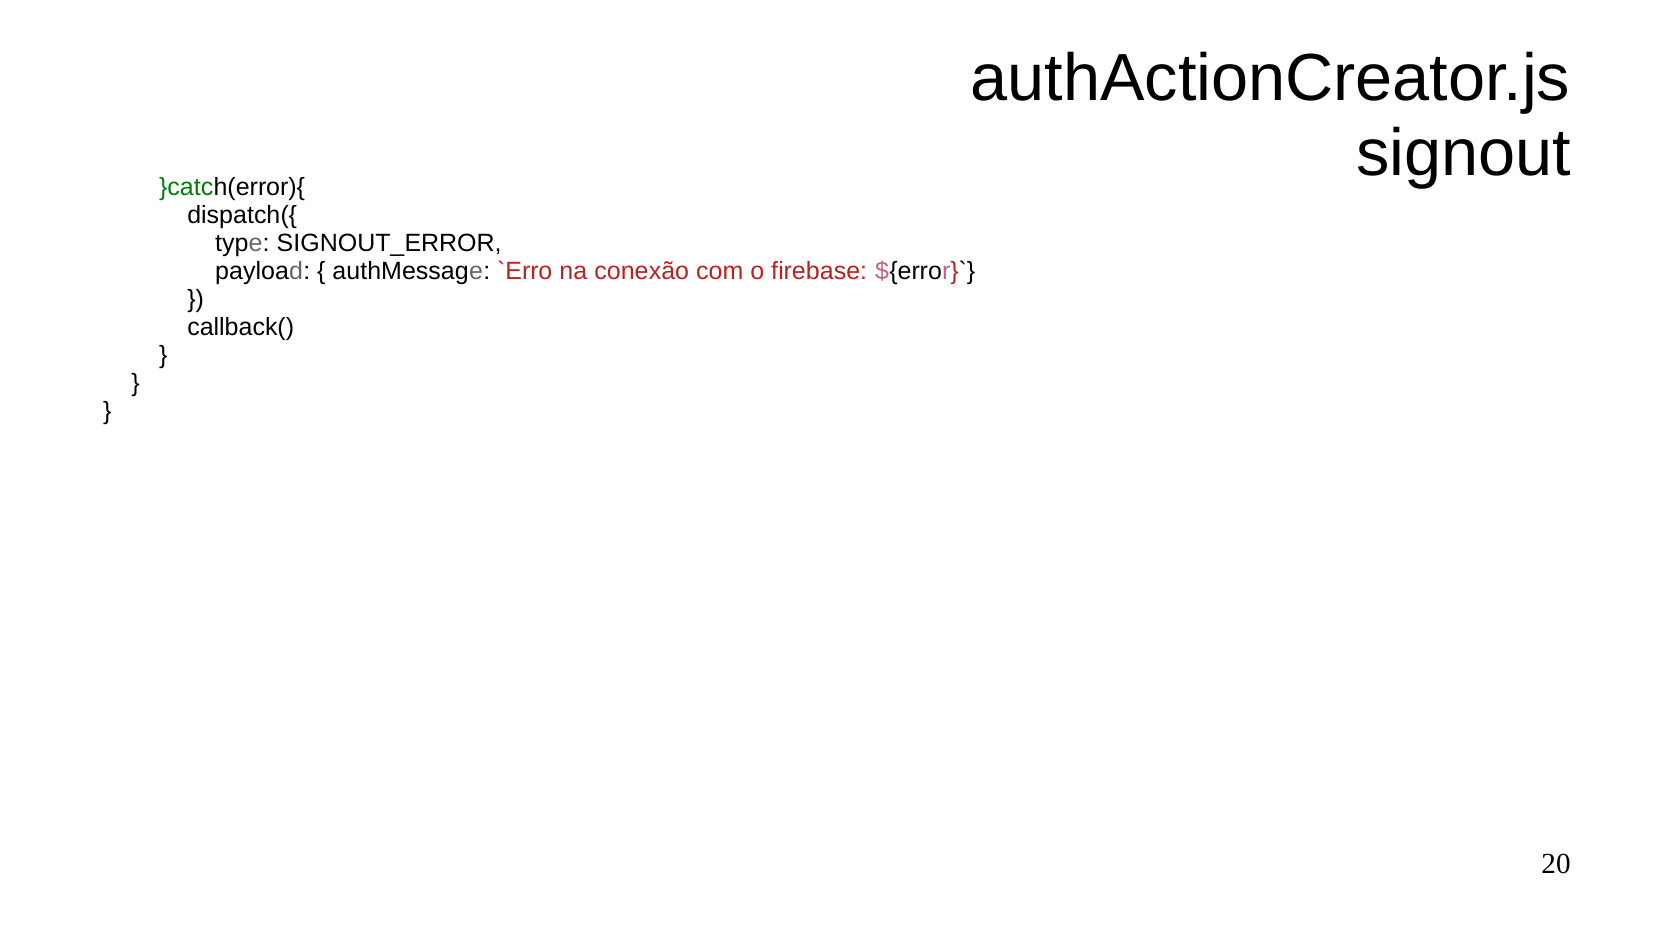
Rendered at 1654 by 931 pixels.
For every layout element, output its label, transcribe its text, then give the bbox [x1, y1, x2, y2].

text_box }catch(error){ dispatch({ type: SIGNOUT_ERROR, payload: { authMessage: `Erro na conexão com o firebase: ${error}`} }) callback() } } } [88, 137, 1503, 734]
title authActionCreator.js signout [82, 37, 1571, 193]
